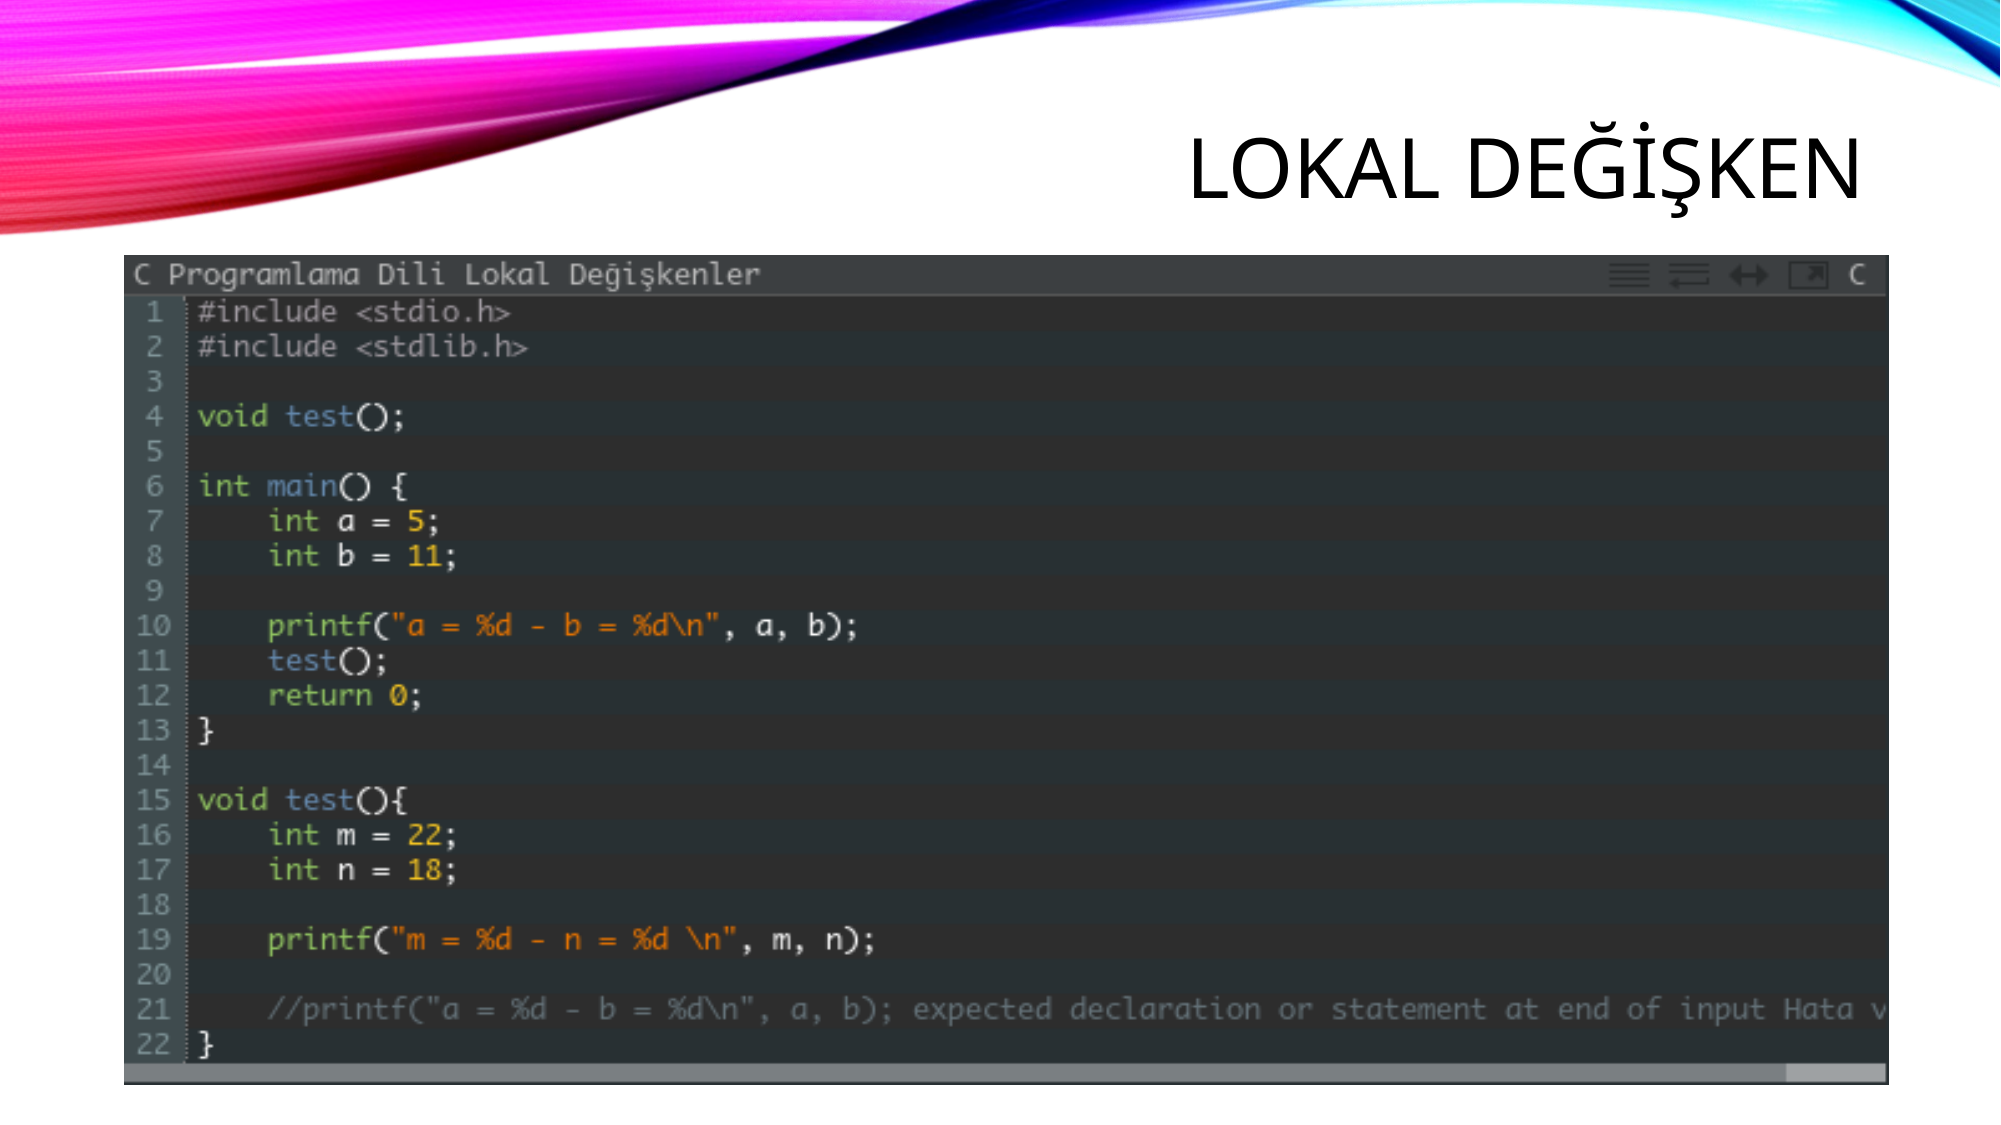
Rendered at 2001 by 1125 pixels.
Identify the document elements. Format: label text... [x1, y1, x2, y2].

picture [0, 0, 2000, 237]
title LOKAL DEĞİŞKEN [474, 60, 1888, 255]
picture [124, 255, 1889, 1085]
